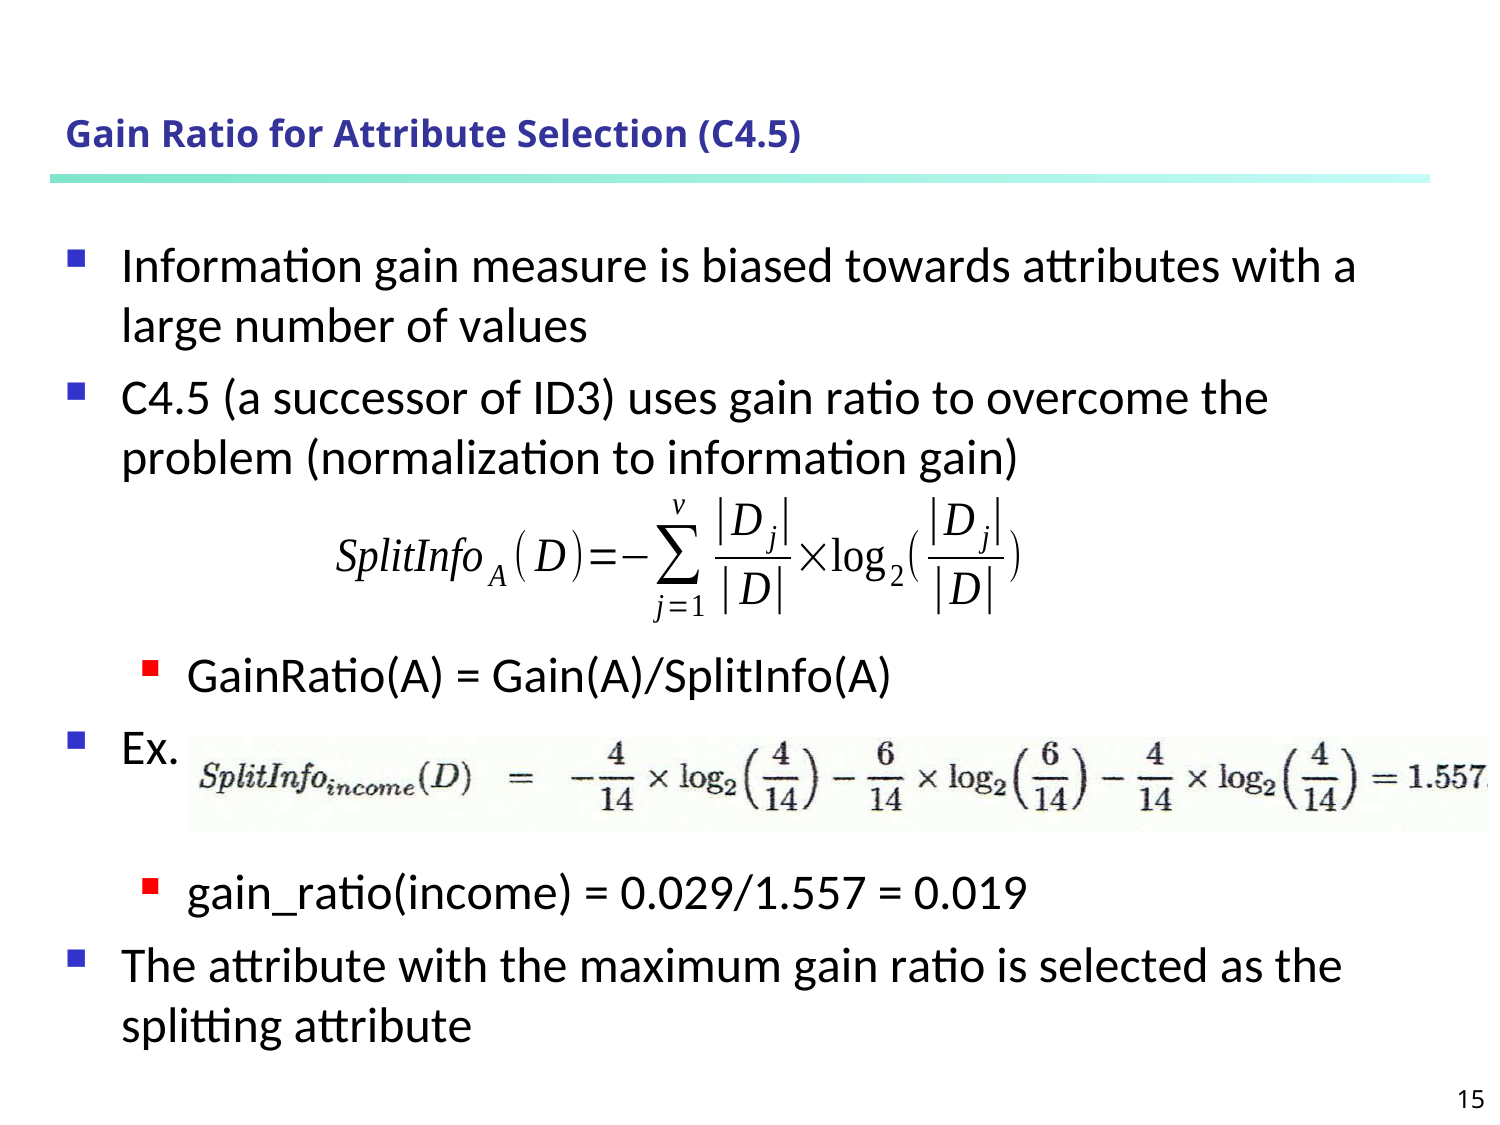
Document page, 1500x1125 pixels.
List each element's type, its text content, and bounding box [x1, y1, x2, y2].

picture [187, 737, 1488, 832]
chart [324, 487, 1038, 624]
list Information gain measure is biased towards attributes with a large number of values C4.5 (a successor of ID3) uses gain ratio to overcome the problem (normalization to information gain) GainRatio(A) = Gain(A)/SplitInfo(A) Ex. gain_ratio(income) = 0.029/1.557 = 0.019 The attribute with the maximum gain ratio is selected as the splitting attribute [49, 224, 1438, 1063]
text_box <number> [1187, 1062, 1500, 1125]
title Gain Ratio for Attribute Selection (C4.5) [50, 62, 1450, 163]
